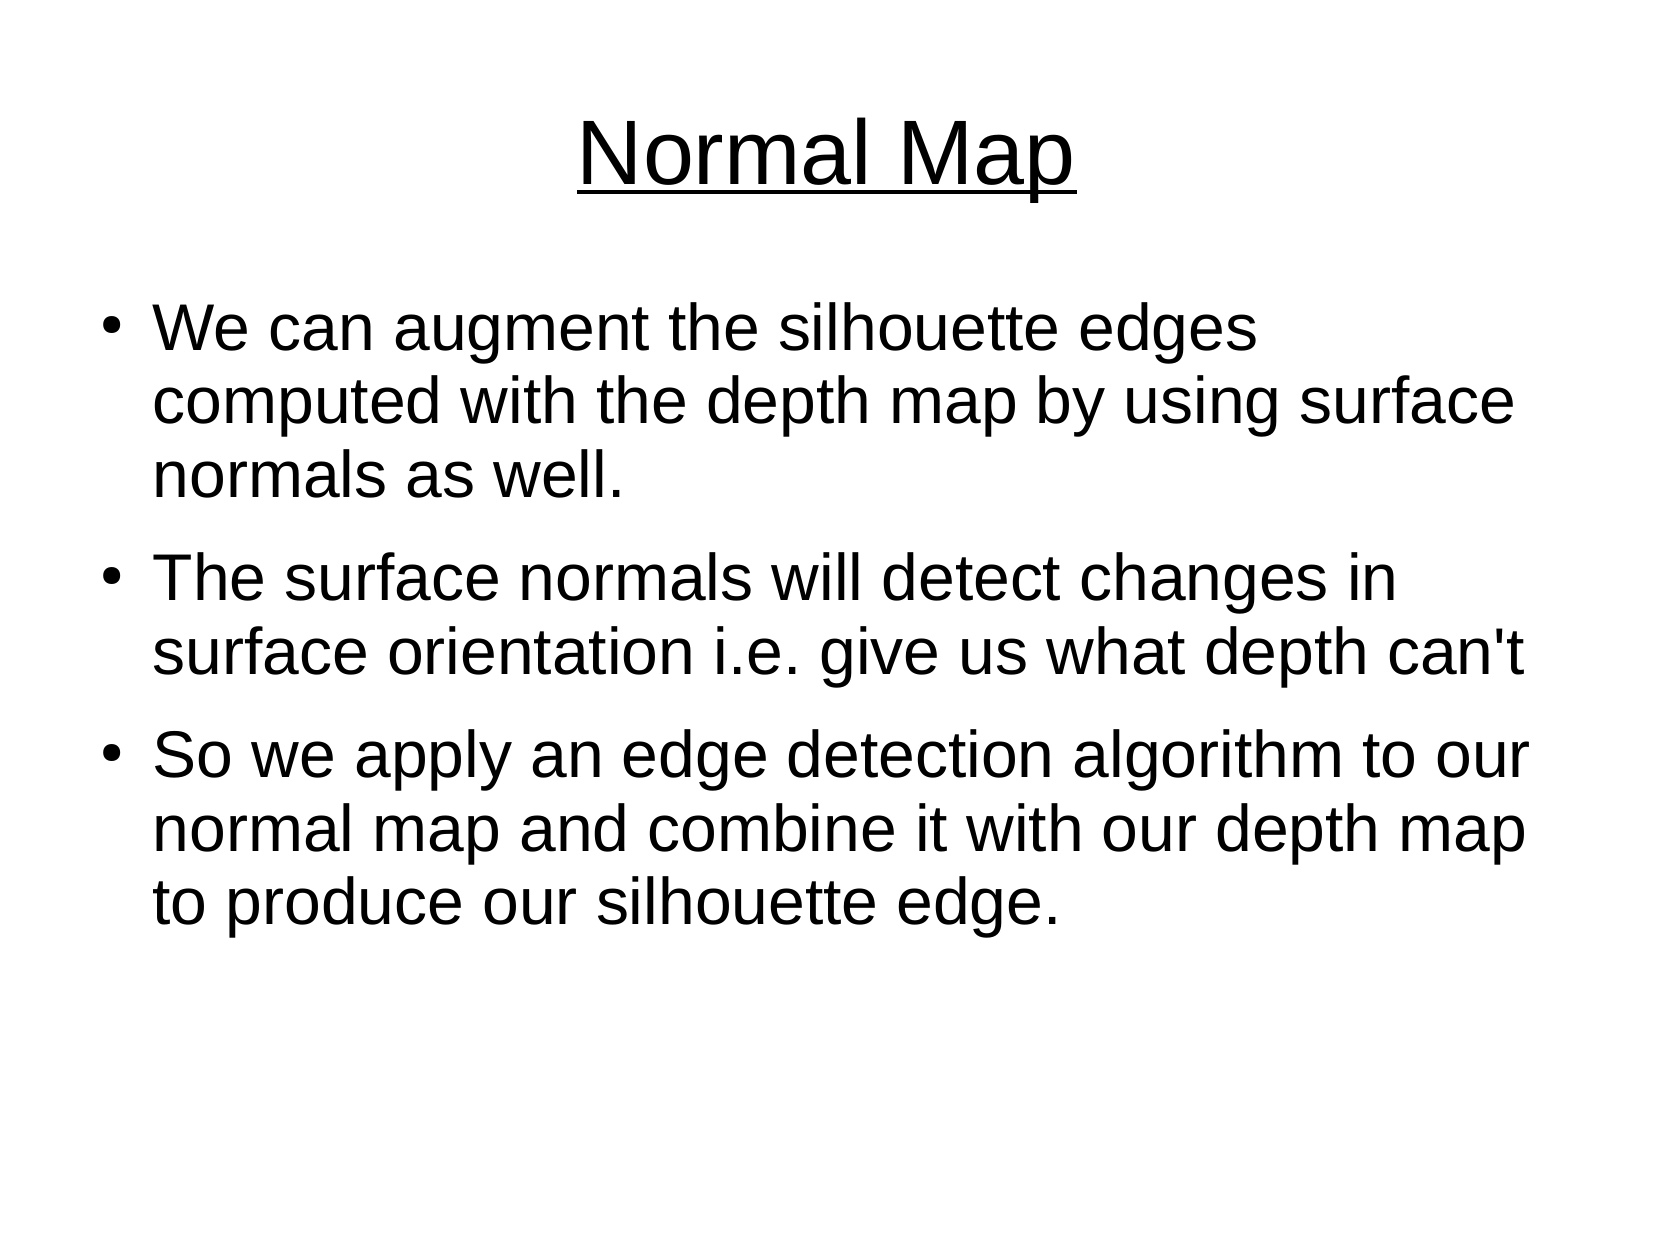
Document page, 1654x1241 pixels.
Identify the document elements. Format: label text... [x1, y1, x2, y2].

list We can augment the silhouette edges computed with the depth map by using surface normals as well. The surface normals will detect changes in surface orientation i.e. give us what depth can't So we apply an edge detection algorithm to our normal map and combine it with our depth map to produce our silhouette edge. [82, 290, 1538, 1010]
title Normal Map [82, 49, 1571, 257]
